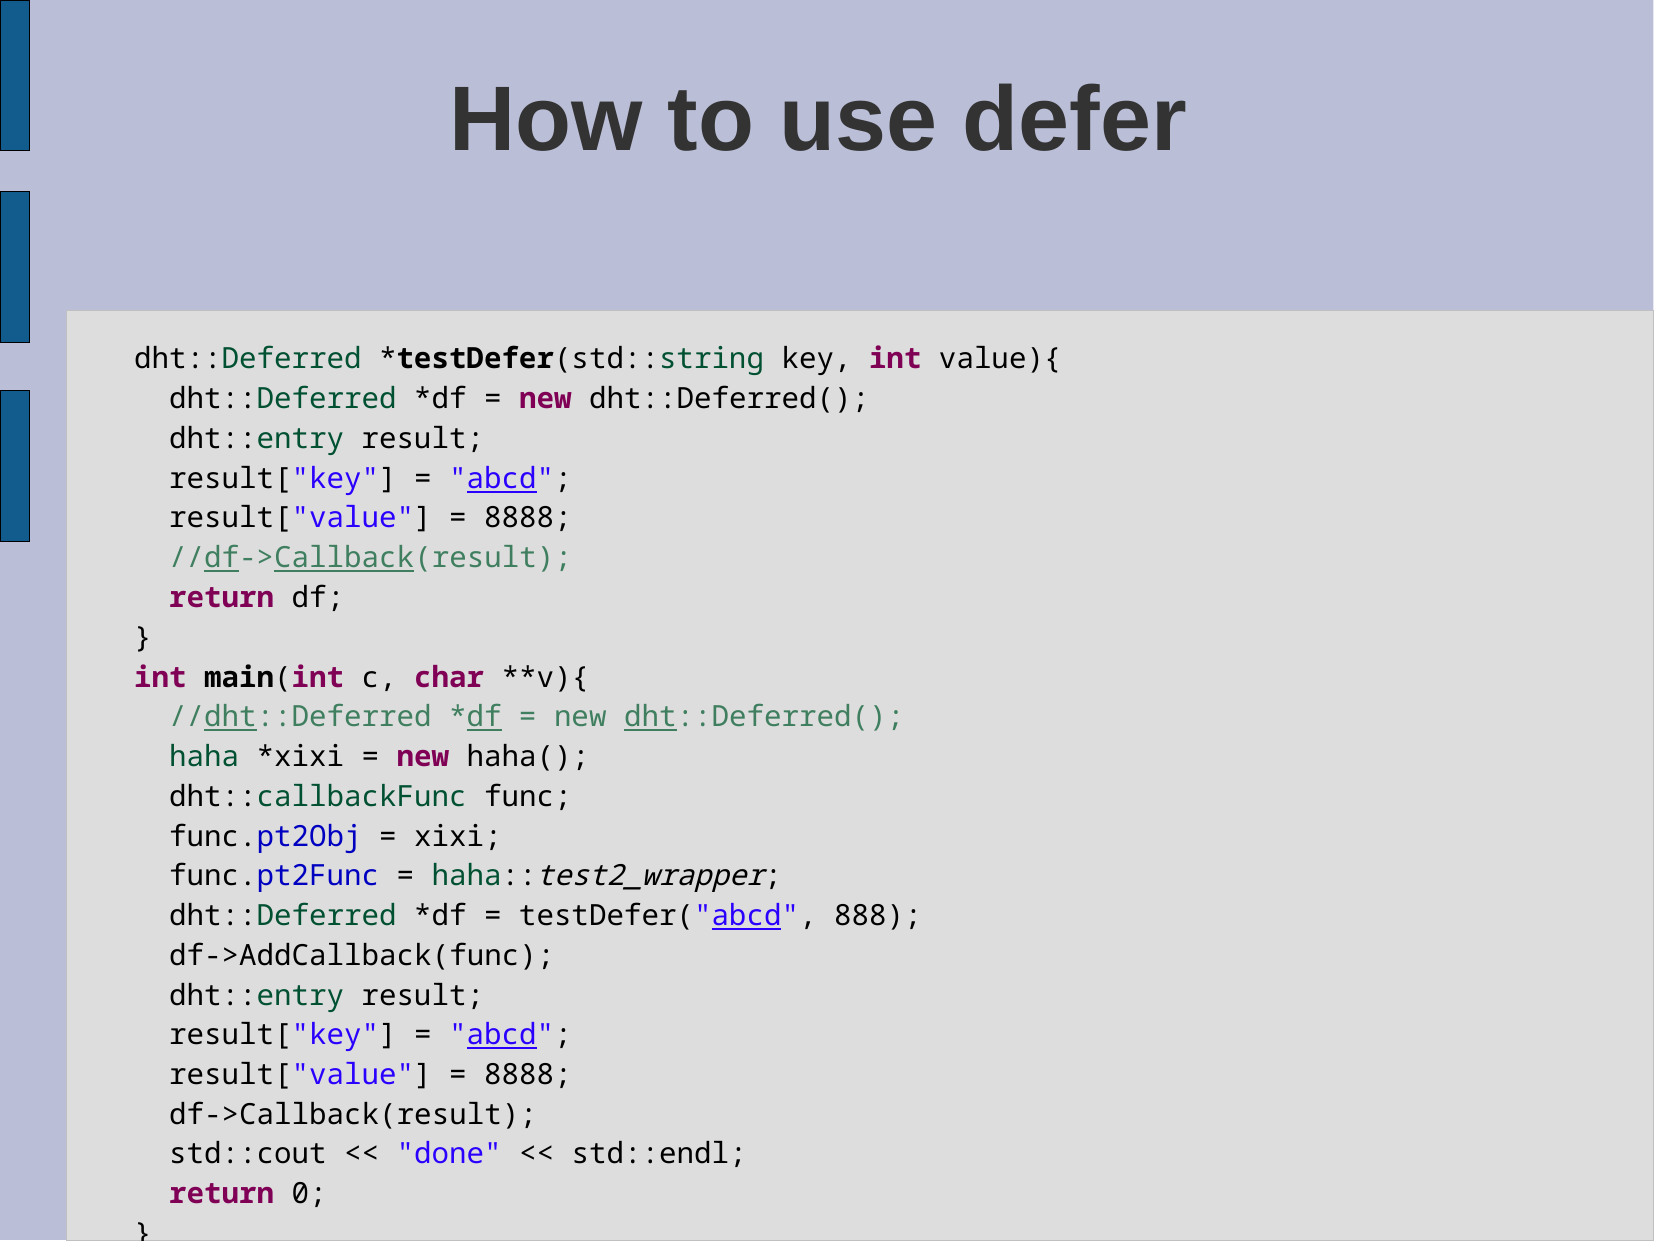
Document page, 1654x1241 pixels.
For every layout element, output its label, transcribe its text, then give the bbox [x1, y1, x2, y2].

title How to use defer [112, 48, 1525, 188]
text_box dht::Deferred *testDefer(std::string key, int value){ dht::Deferred *df = new dht::Deferred(); dht::entry result; result["key"] = "abcd"; result["value"] = 8888; //df->Callback(result); return df; } int main(int c, char **v){ //dht::Deferred *df = new dht::Deferred(); haha *xixi = new haha(); dht::callbackFunc func; func.pt2Obj = xixi; func.pt2Func = haha::test2_wrapper; dht::Deferred *df = testDefer("abcd", 888); df->AddCallback(func); dht::entry result; result["key"] = "abcd"; result["value"] = 8888; df->Callback(result); std::cout << "done" << std::endl; return 0; } [119, 330, 1613, 1201]
